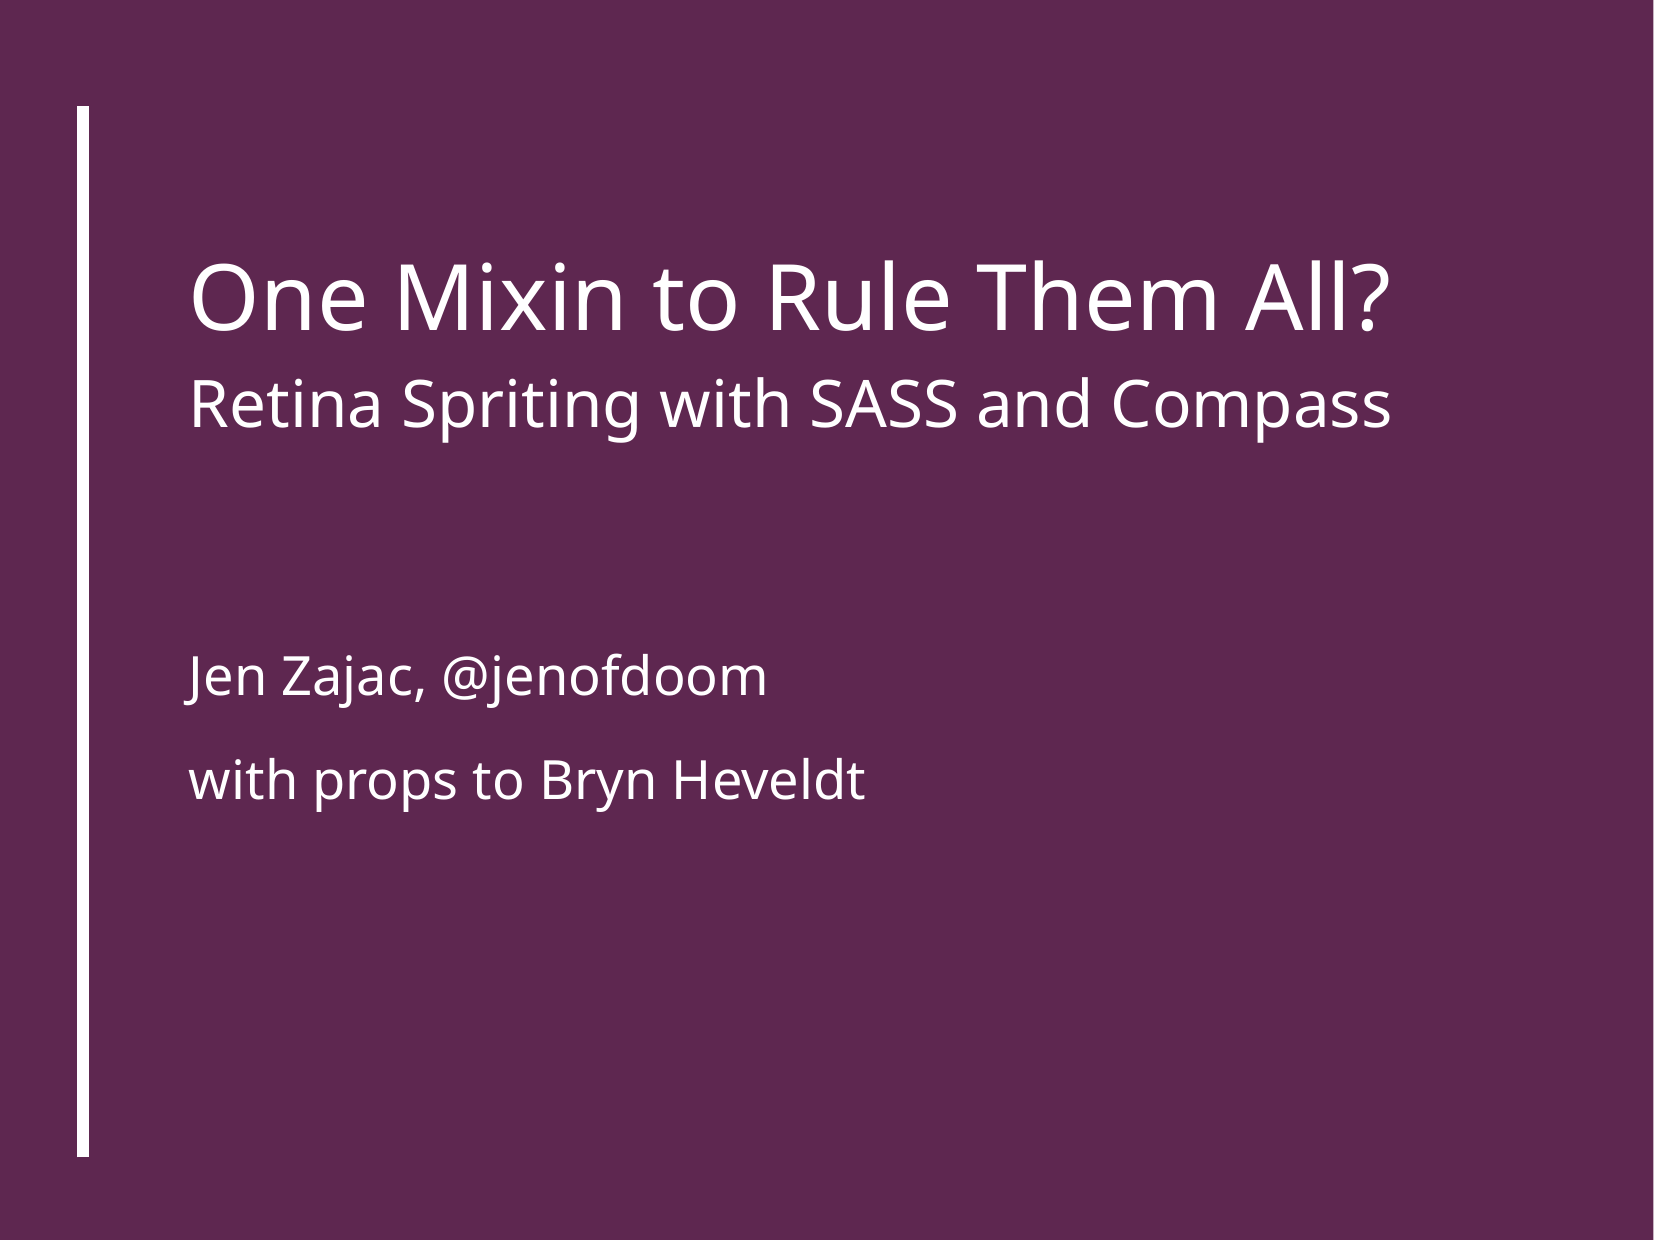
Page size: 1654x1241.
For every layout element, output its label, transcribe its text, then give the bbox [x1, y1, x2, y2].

list Jen Zajac, @jenofdoom with props to Bryn Heveldt [188, 637, 1571, 1158]
title One Mixin to Rule Them All? Retina Spriting with SASS and Compass [188, 236, 1571, 444]
